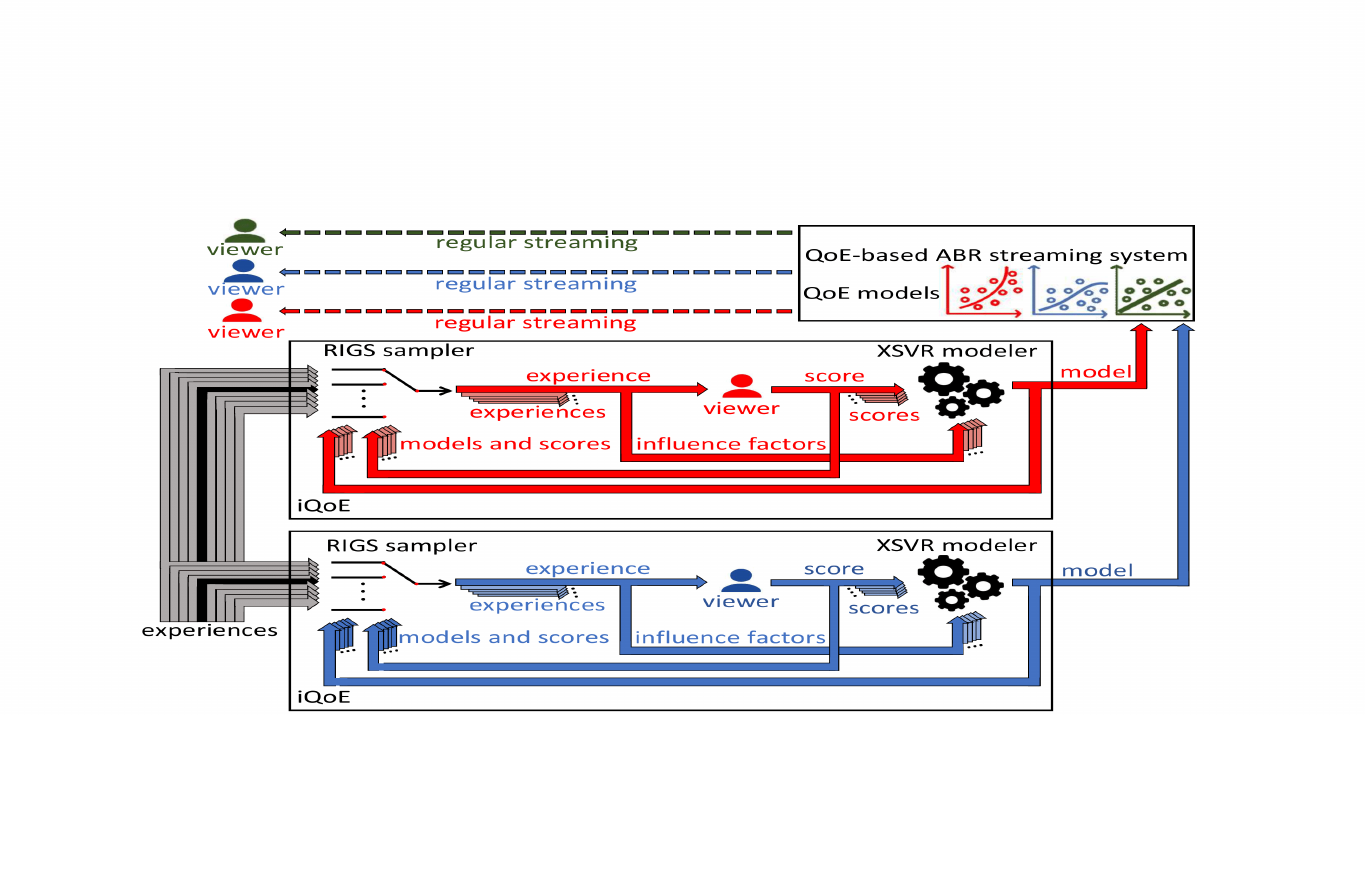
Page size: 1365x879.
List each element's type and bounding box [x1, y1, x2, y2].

picture [0, 0, 1365, 715]
